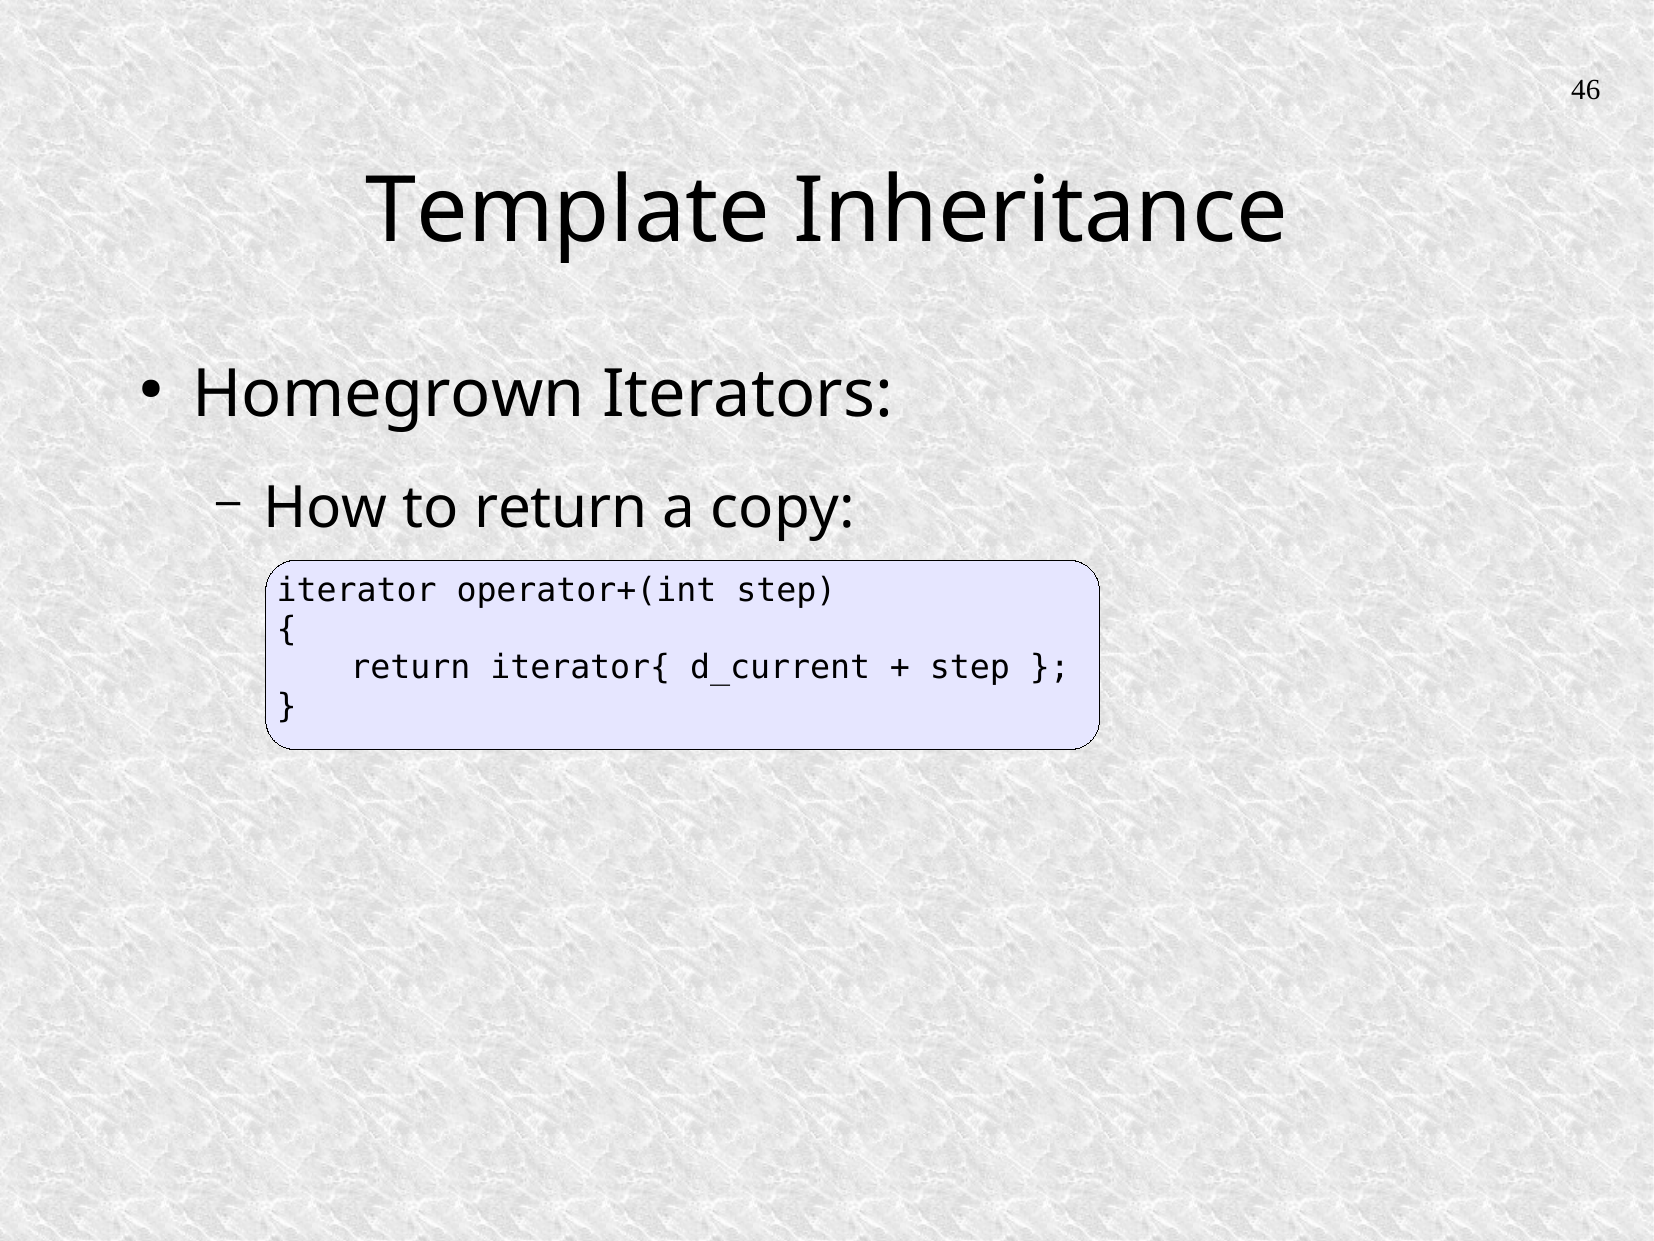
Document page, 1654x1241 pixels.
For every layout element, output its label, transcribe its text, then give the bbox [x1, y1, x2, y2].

text_box iterator operator+(int step) { return iterator{ d_current + step }; } [276, 571, 1274, 764]
list Homegrown Iterators: How to return a copy: [121, 344, 1572, 1127]
picture [0, 0, 1654, 1241]
title Template Inheritance [121, 102, 1534, 311]
